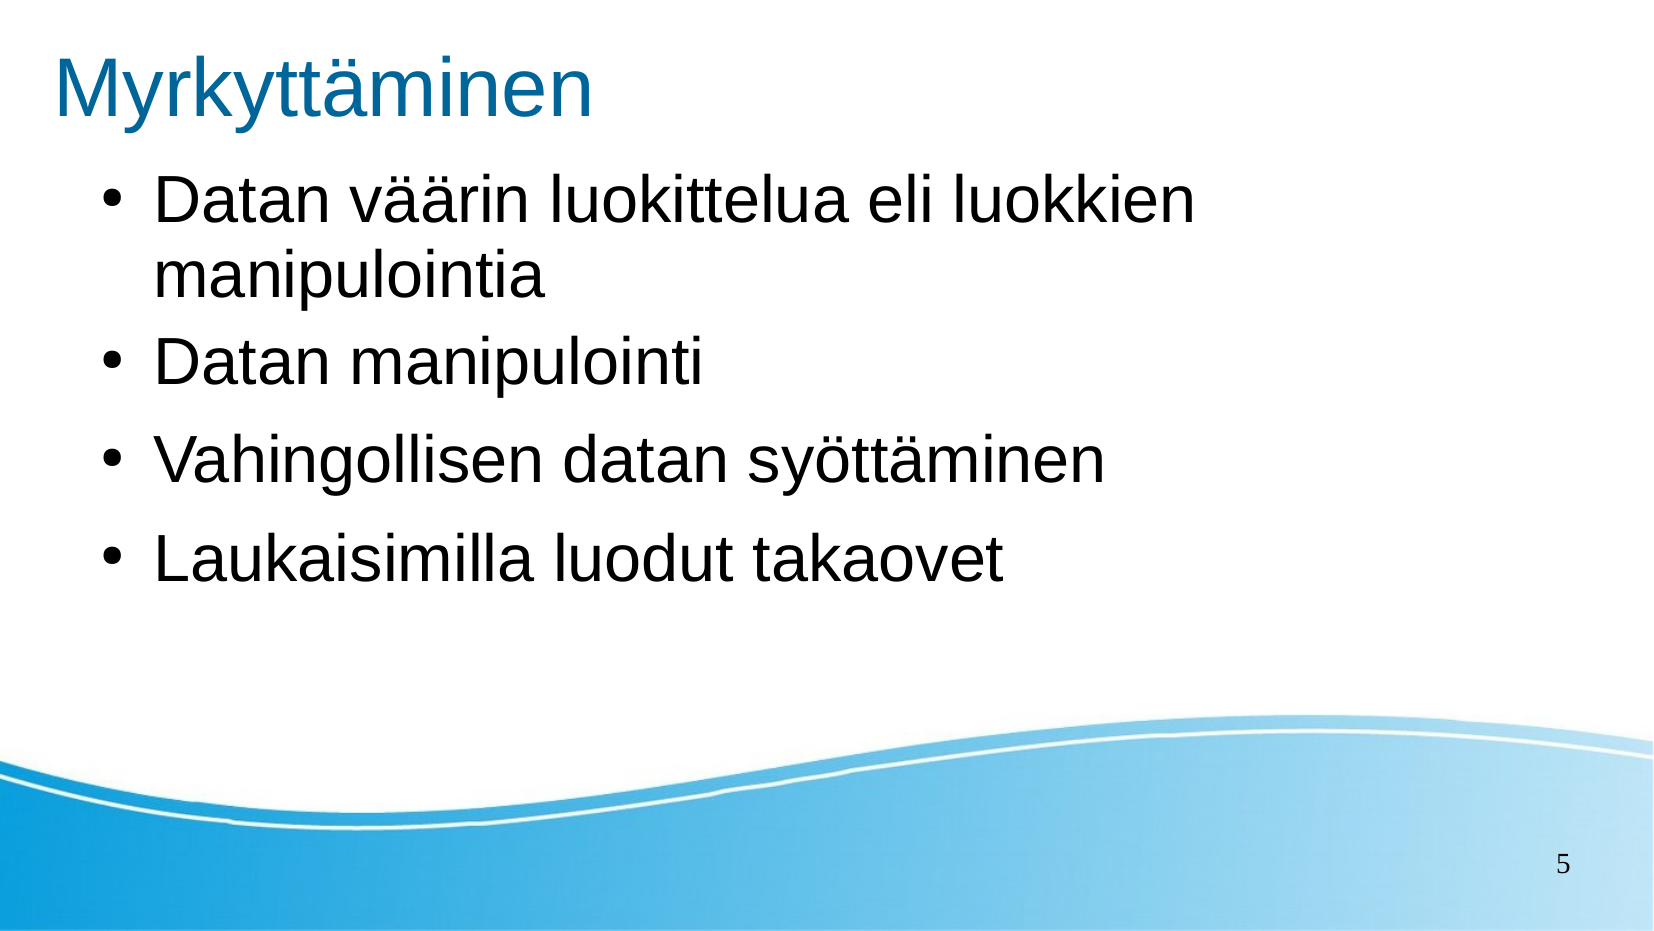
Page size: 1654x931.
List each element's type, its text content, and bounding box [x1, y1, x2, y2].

title Myrkyttäminen [53, 10, 1542, 166]
list Datan väärin luokittelua eli luokkien manipulointia Datan manipulointi Vahingollisen datan syöttäminen Laukaisimilla luodut takaovet [82, 162, 1571, 780]
picture [0, 714, 1654, 931]
